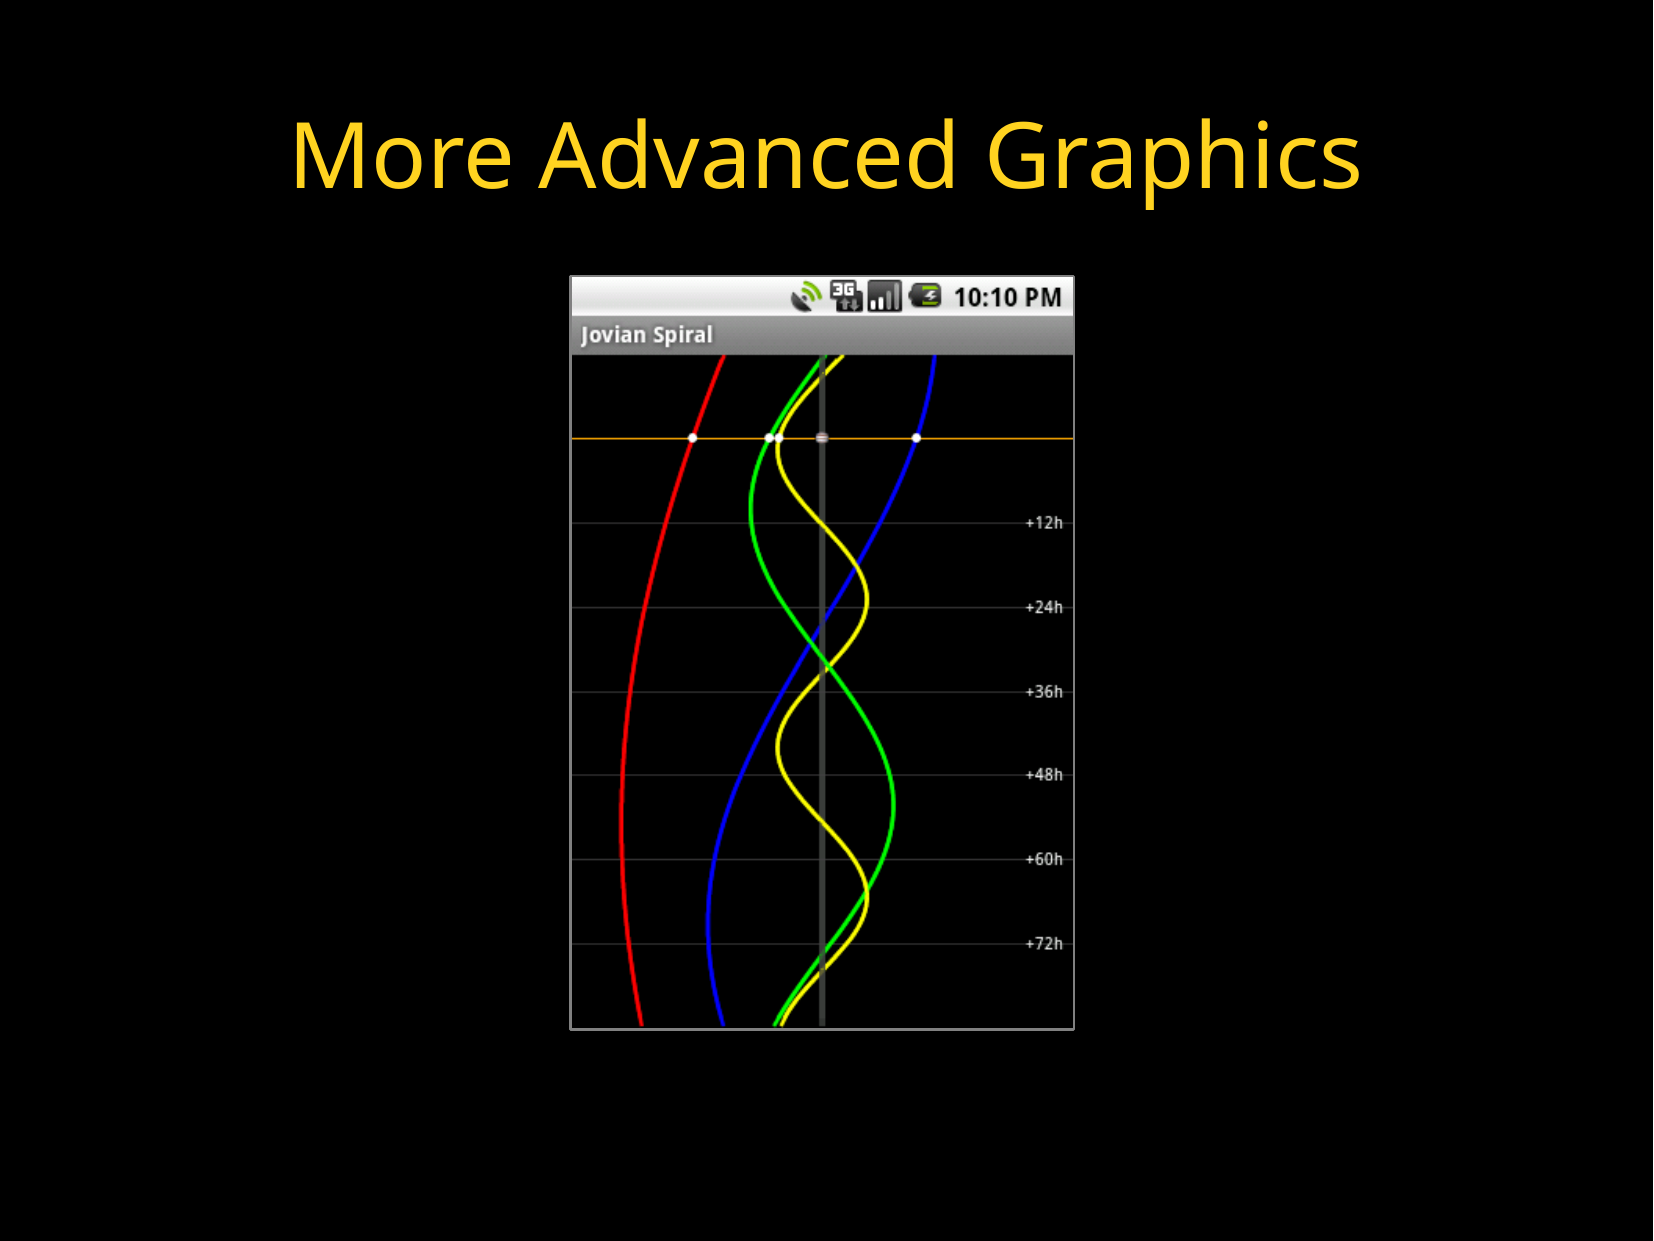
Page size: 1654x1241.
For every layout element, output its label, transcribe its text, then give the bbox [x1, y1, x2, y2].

picture [572, 277, 1073, 1028]
title More Advanced Graphics [82, 49, 1571, 257]
